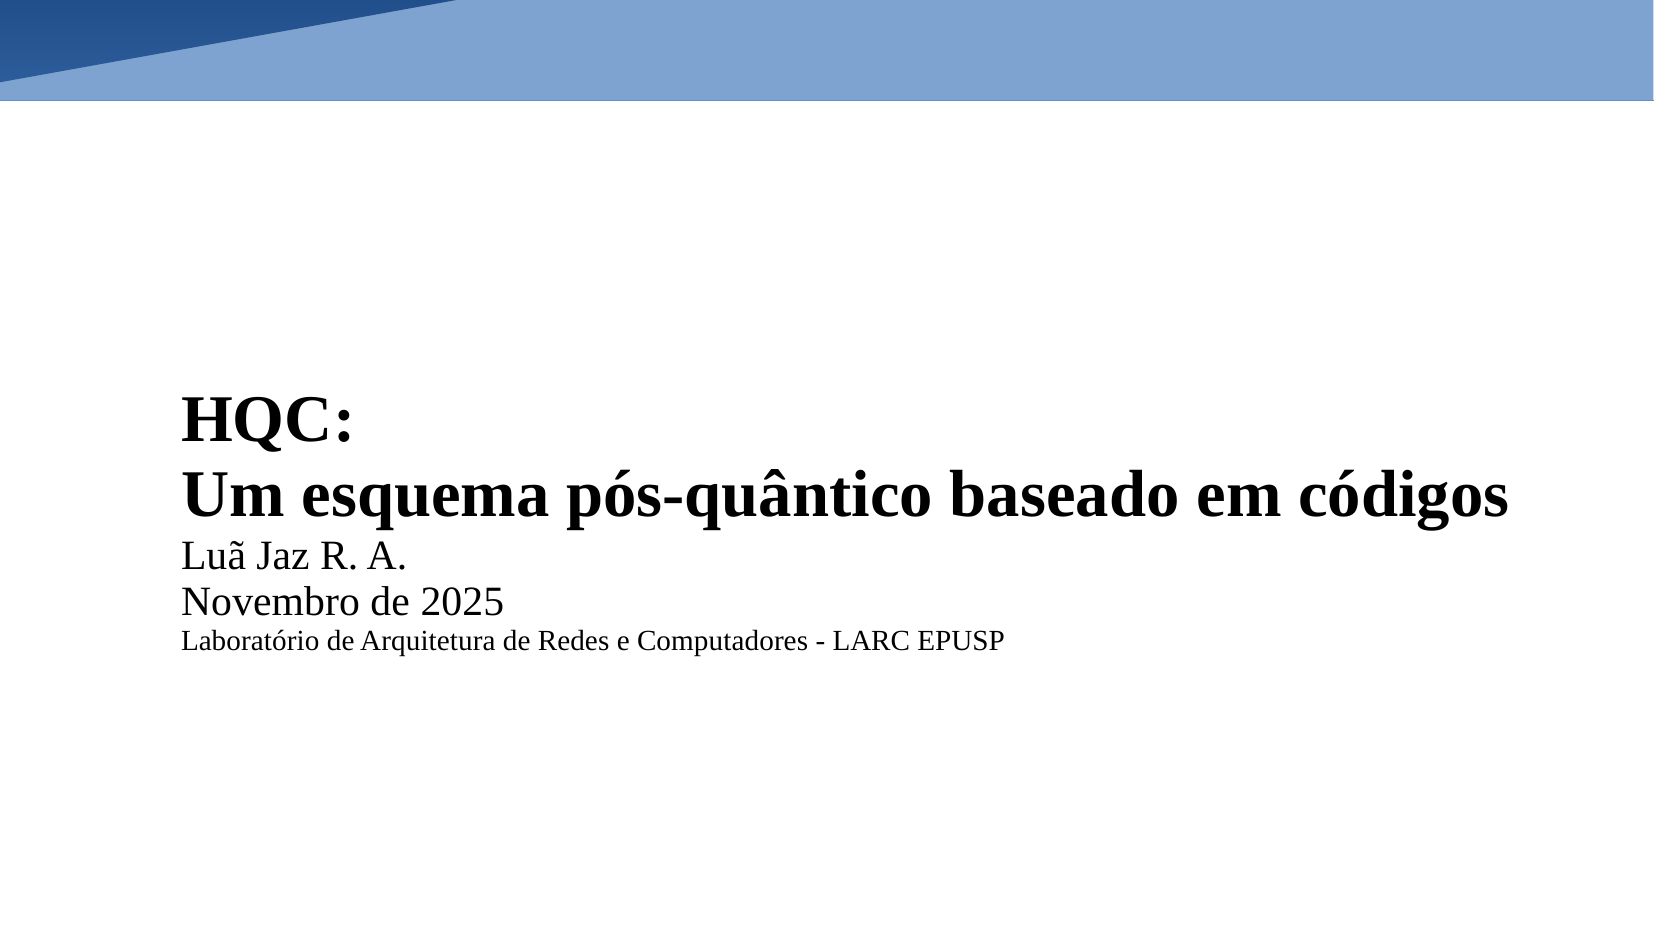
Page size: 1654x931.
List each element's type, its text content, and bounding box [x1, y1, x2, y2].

text_box HQC: Um esquema pós-quântico baseado em códigos [166, 375, 1554, 612]
text_box [0, 0, 1654, 101]
text_box Luã Jaz R. A. Novembro de 2025 Laboratório de Arquitetura de Redes e Computadores - LARC EPUSP [166, 525, 1517, 665]
